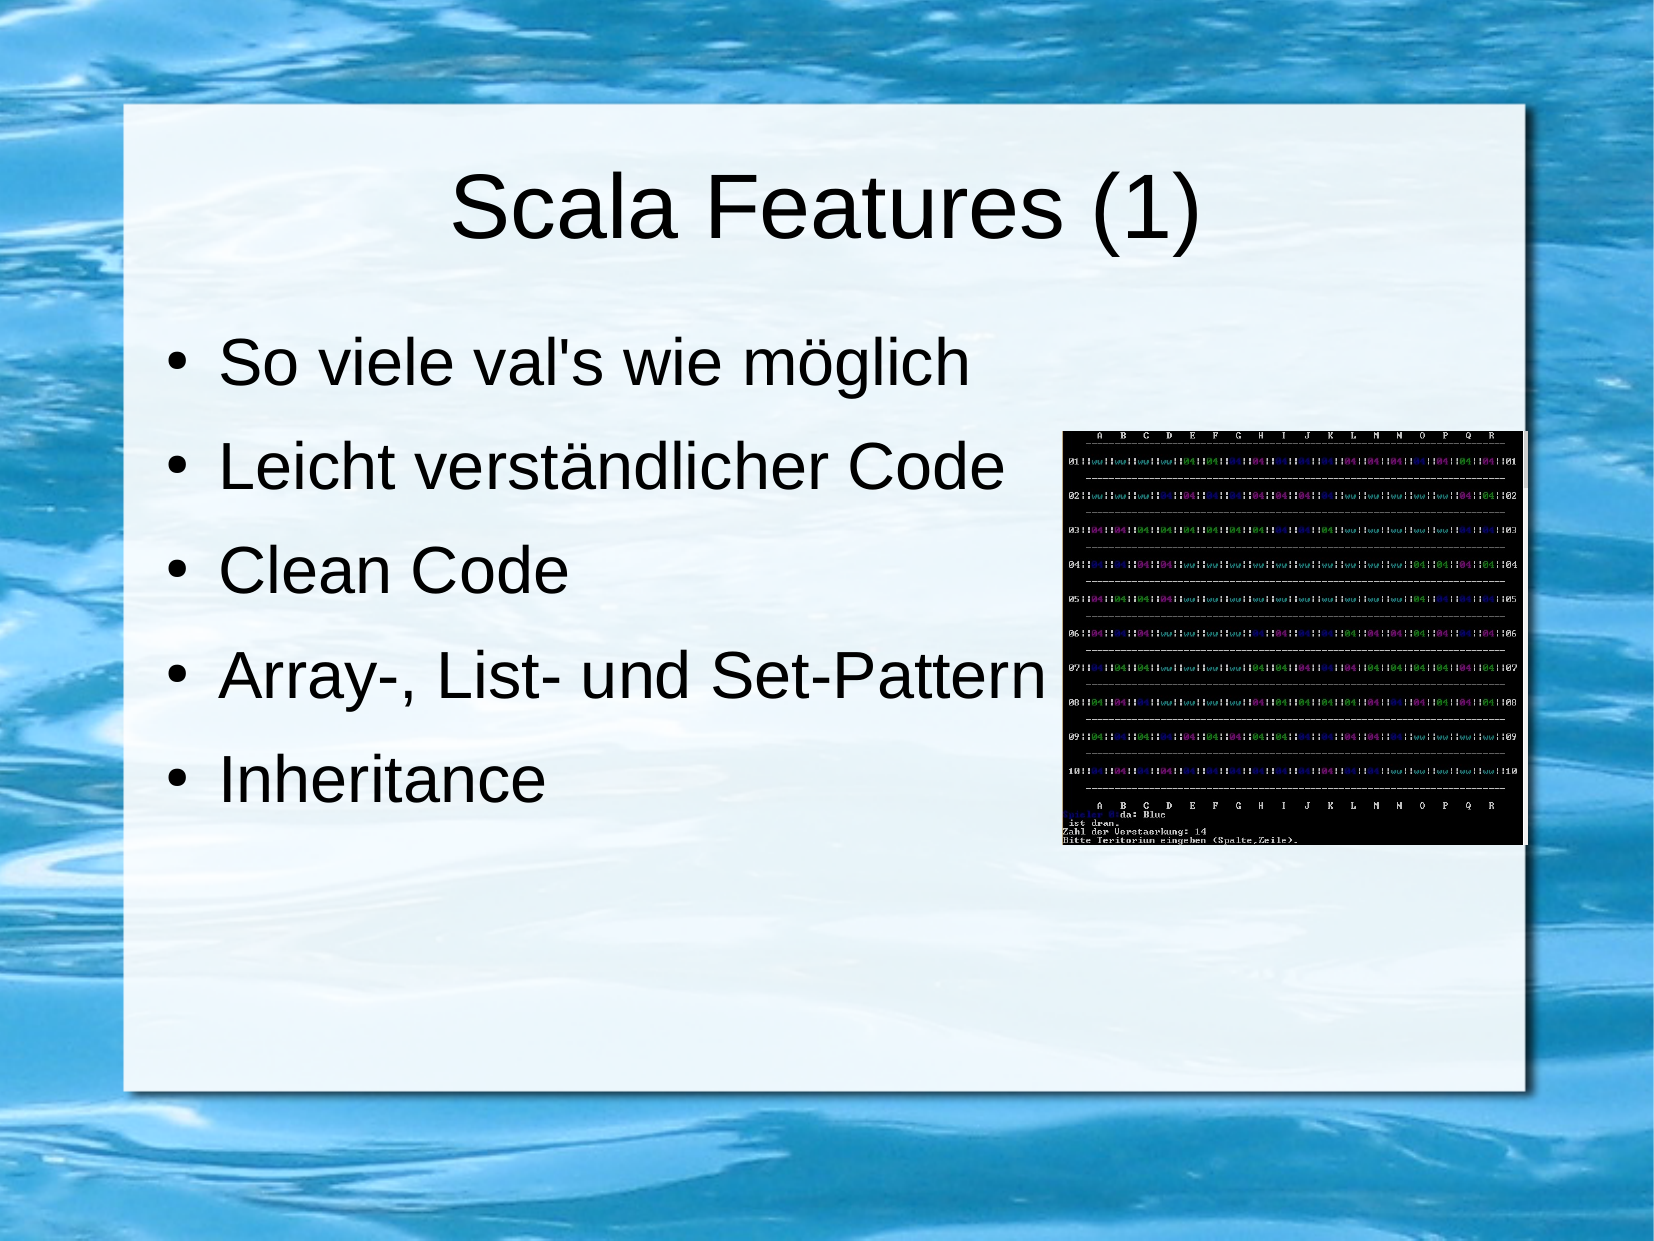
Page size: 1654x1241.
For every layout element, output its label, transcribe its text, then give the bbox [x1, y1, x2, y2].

title Scala Features (1) [147, 118, 1506, 296]
list So viele val's wie möglich Leicht verständlicher Code Clean Code Array-, List- und Set-Pattern Inheritance [147, 324, 1506, 1063]
picture [0, 0, 1654, 1241]
